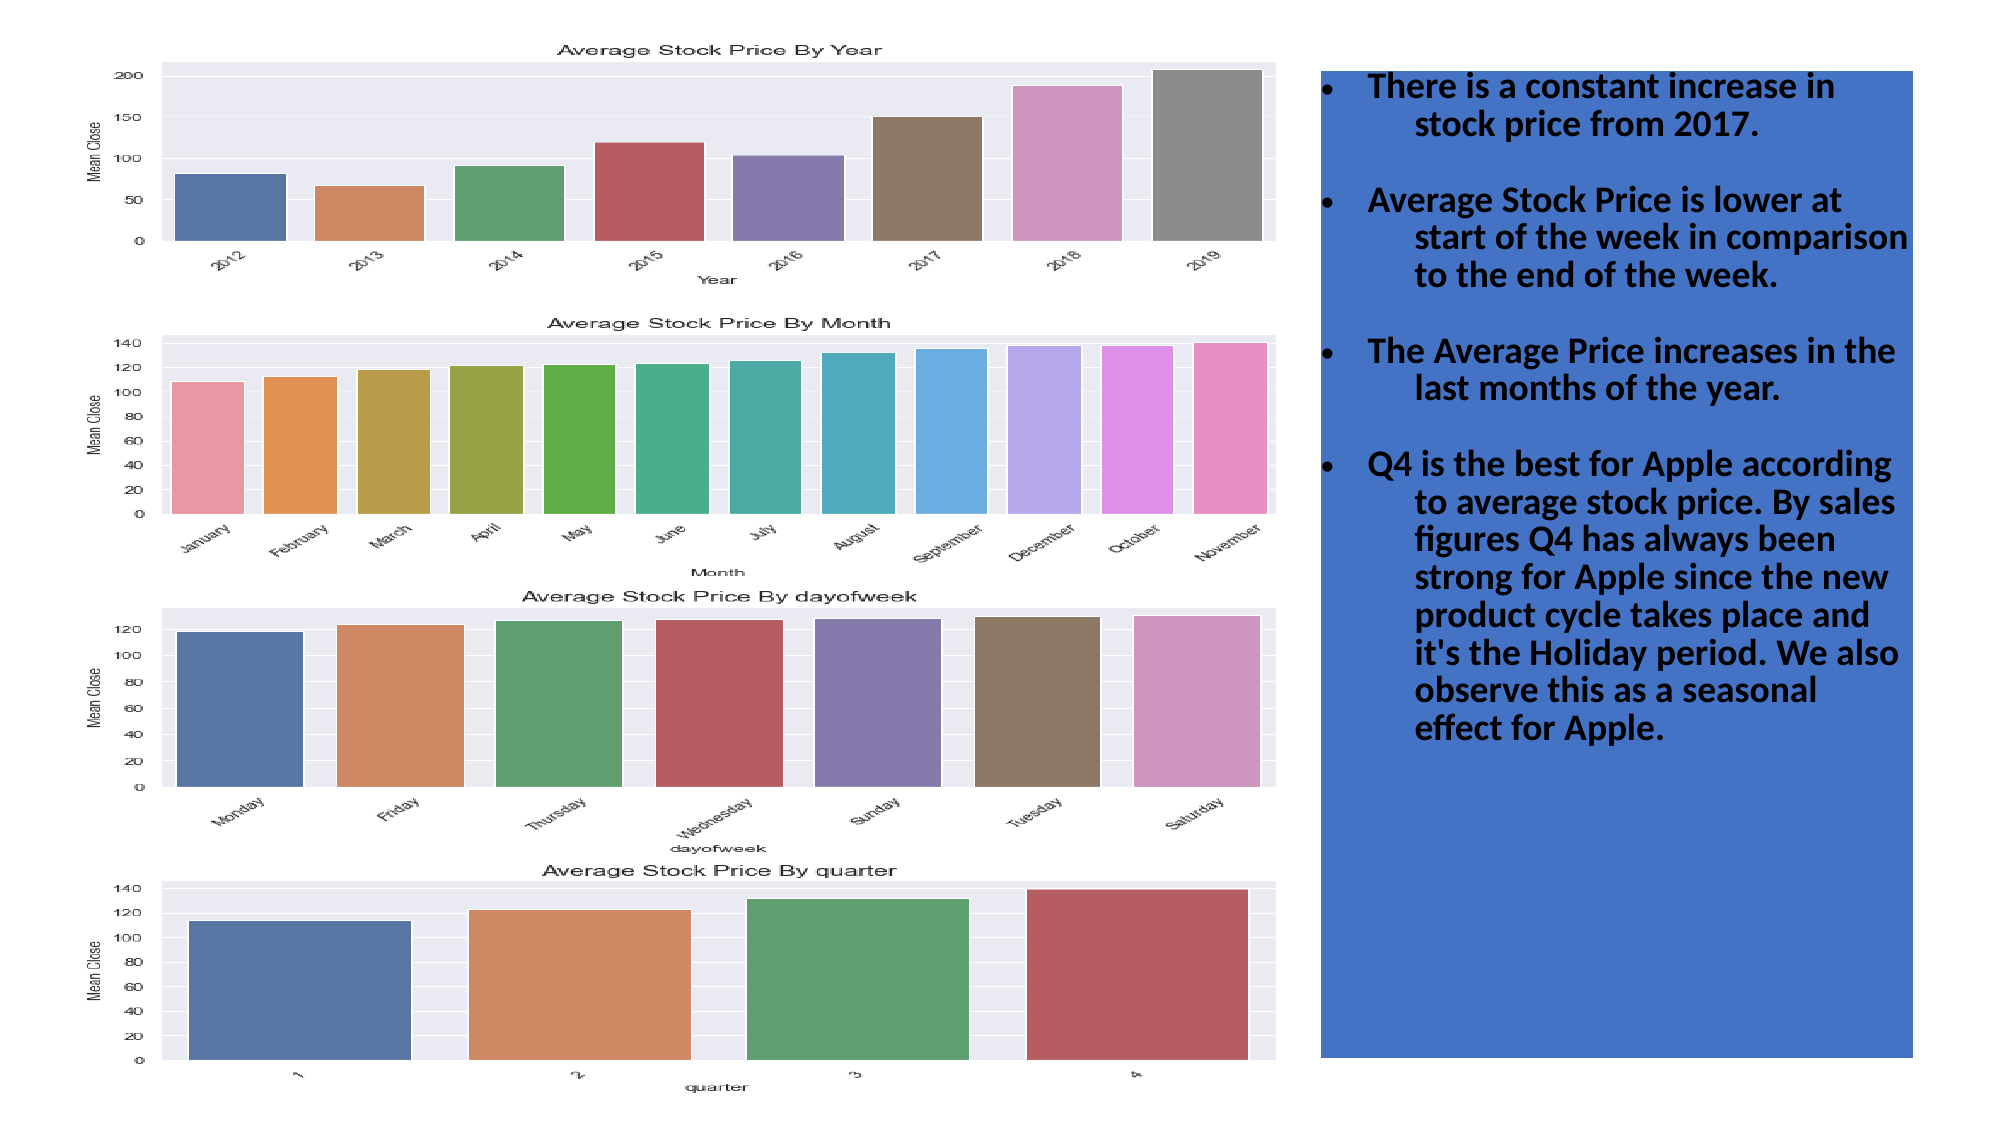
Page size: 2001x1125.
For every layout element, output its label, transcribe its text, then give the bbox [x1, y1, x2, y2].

picture [77, 38, 1288, 1099]
table_header There is a constant increase in stock price from 2017. Average Stock Price is lower at start of the week in comparison to the end of the week. The Average Price increases in the last months of the year. Q4 is the best for Apple according to average stock price. By sales figures Q4 has always been strong for Apple since the new product cycle takes place and it's the Holiday period. We also observe this as a seasonal effect for Apple. [1321, 71, 1913, 1058]
